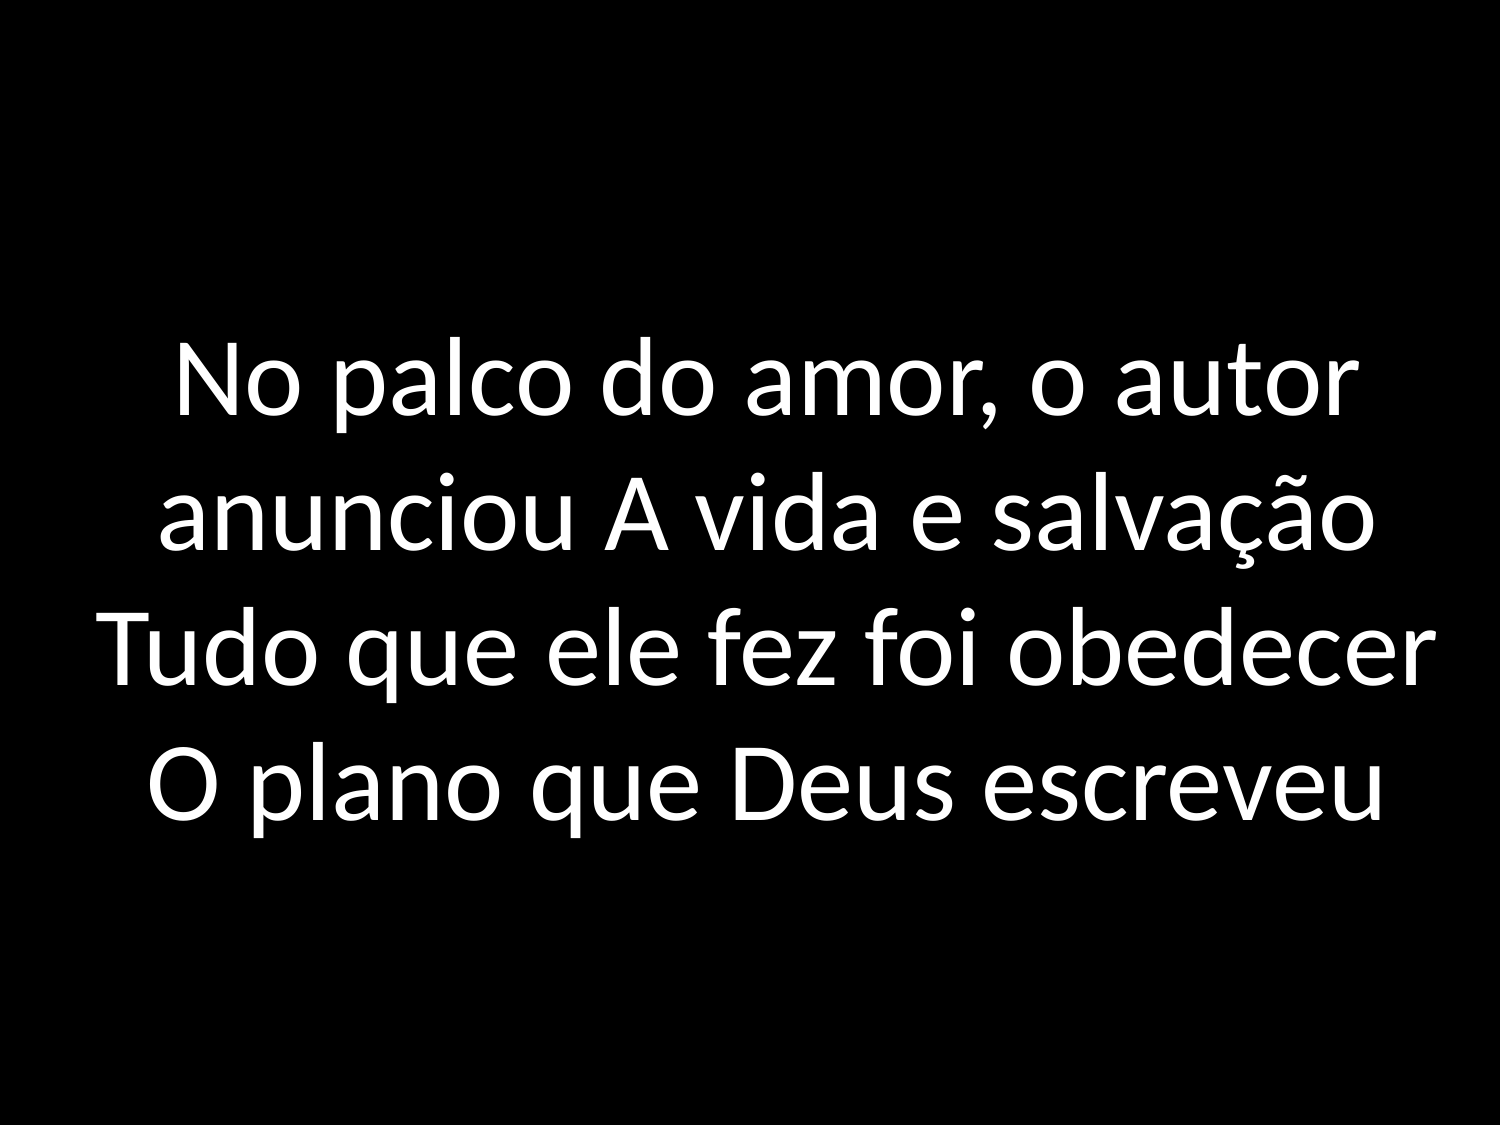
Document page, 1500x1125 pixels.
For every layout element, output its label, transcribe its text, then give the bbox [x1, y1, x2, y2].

title No palco do amor, o autor anunciou A vida e salvação Tudo que ele fez foi obedecer O plano que Deus escreveu [58, 45, 1477, 1102]
